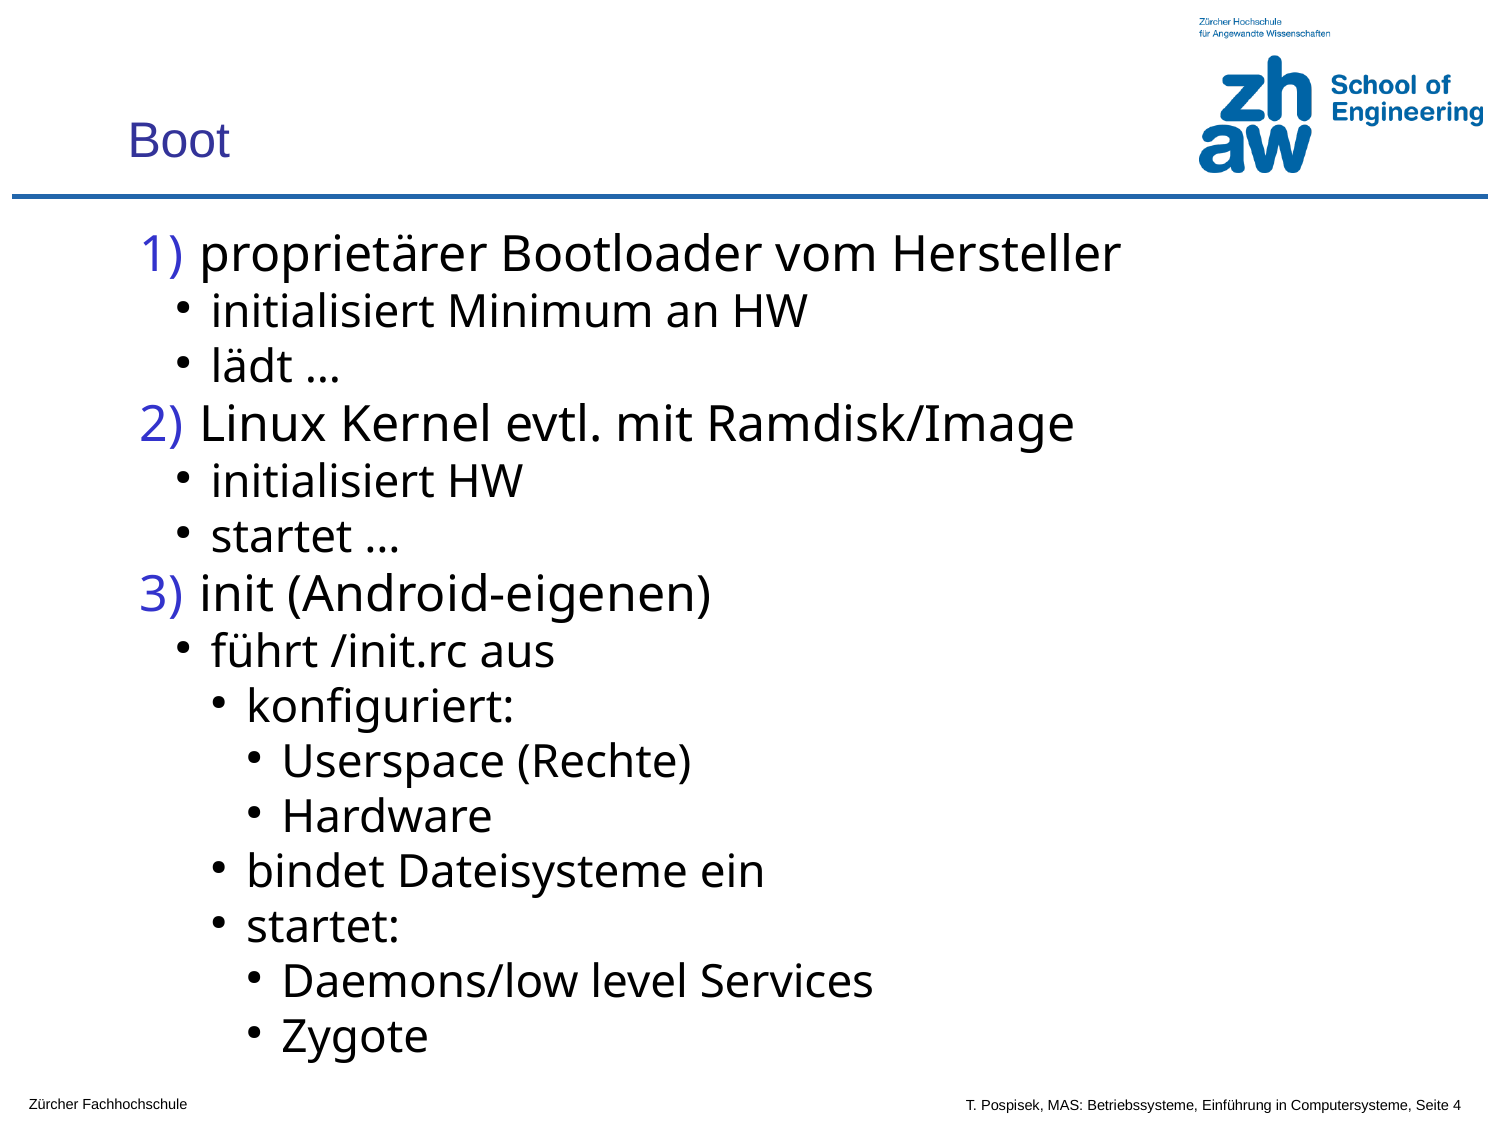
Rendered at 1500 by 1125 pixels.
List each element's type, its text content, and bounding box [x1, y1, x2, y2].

title Boot [112, 50, 1391, 175]
text_box proprietärer Bootloader vom Hersteller initialisiert Minimum an HW lädt … Linux Kernel evtl. mit Ramdisk/Image initialisiert HW startet … init (Android-eigenen) führt /init.rc aus konfiguriert: Userspace (Rechte) Hardware bindet Dateisysteme ein startet: Daemons/low level Services Zygote [125, 214, 1350, 727]
picture [1199, 18, 1483, 173]
